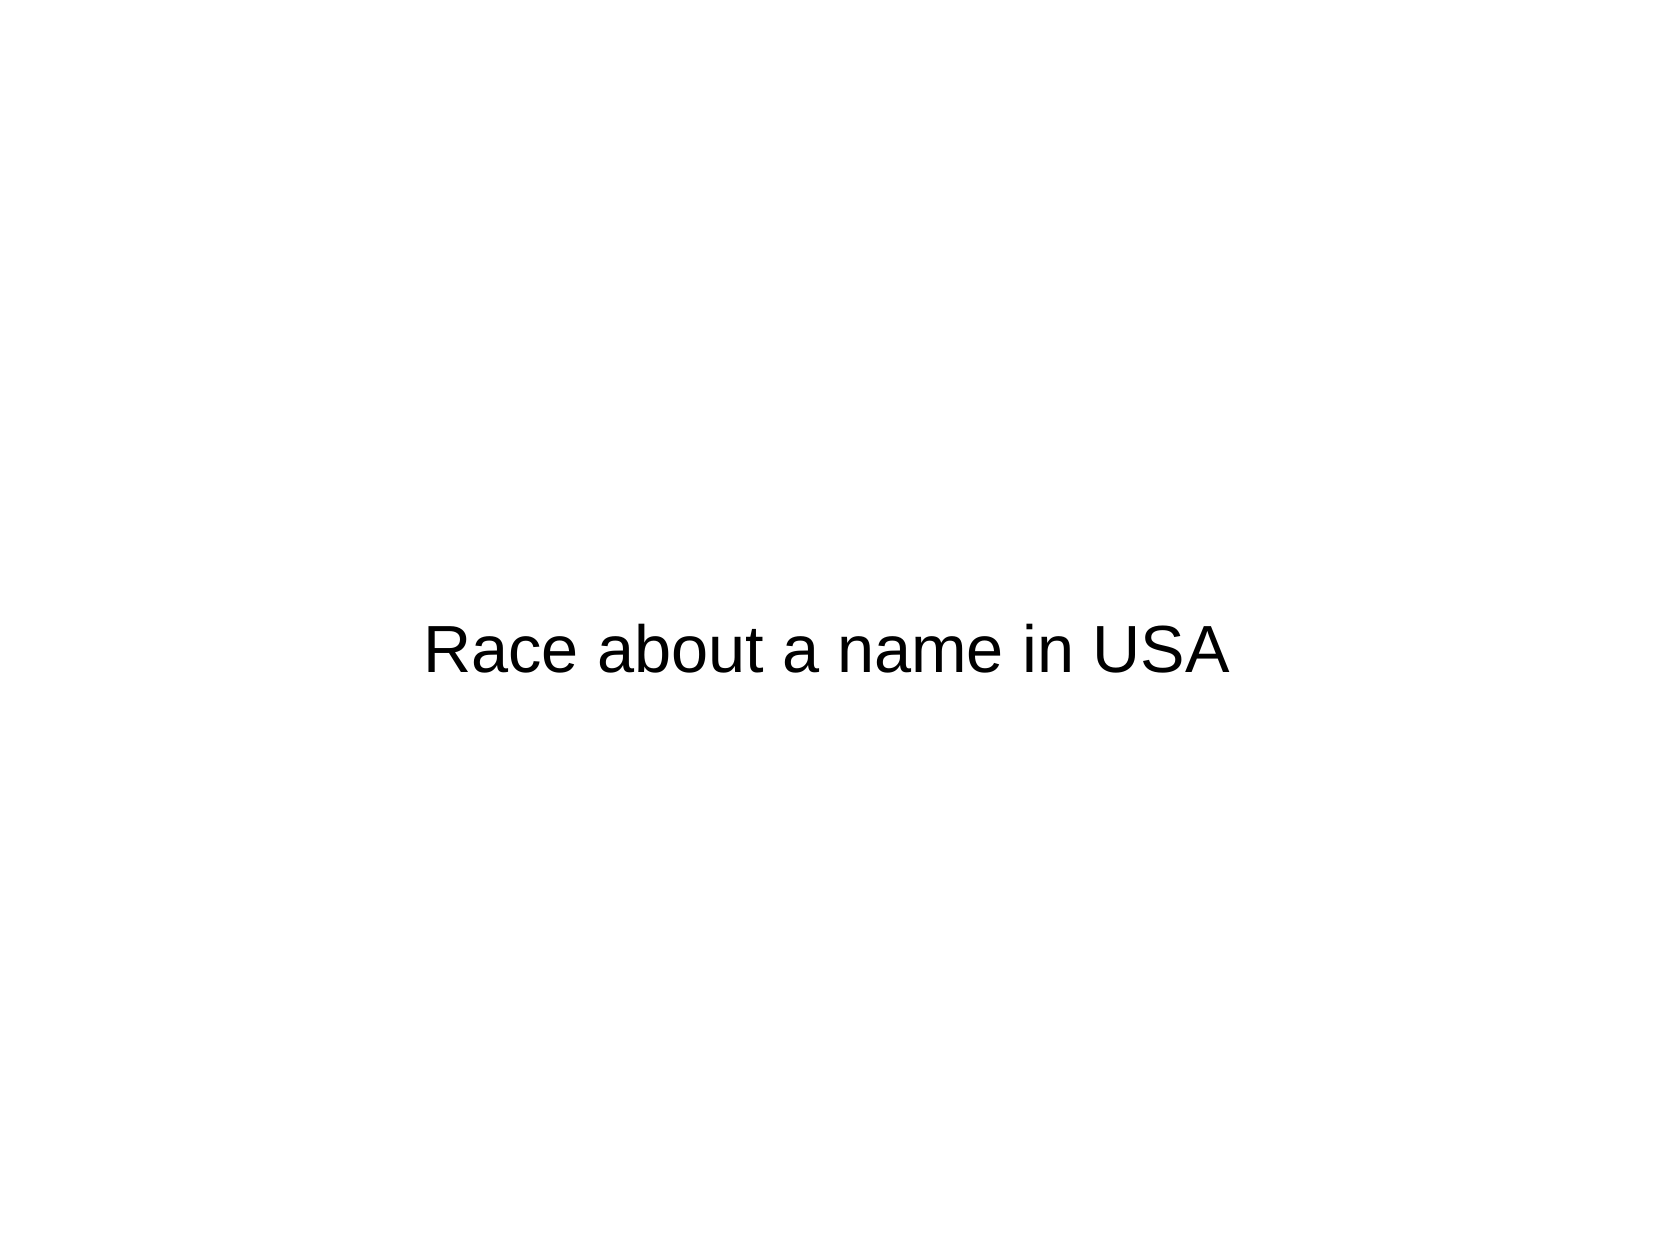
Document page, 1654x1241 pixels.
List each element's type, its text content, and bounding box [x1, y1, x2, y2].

subtitle Race about a name in USA [82, 290, 1571, 1010]
